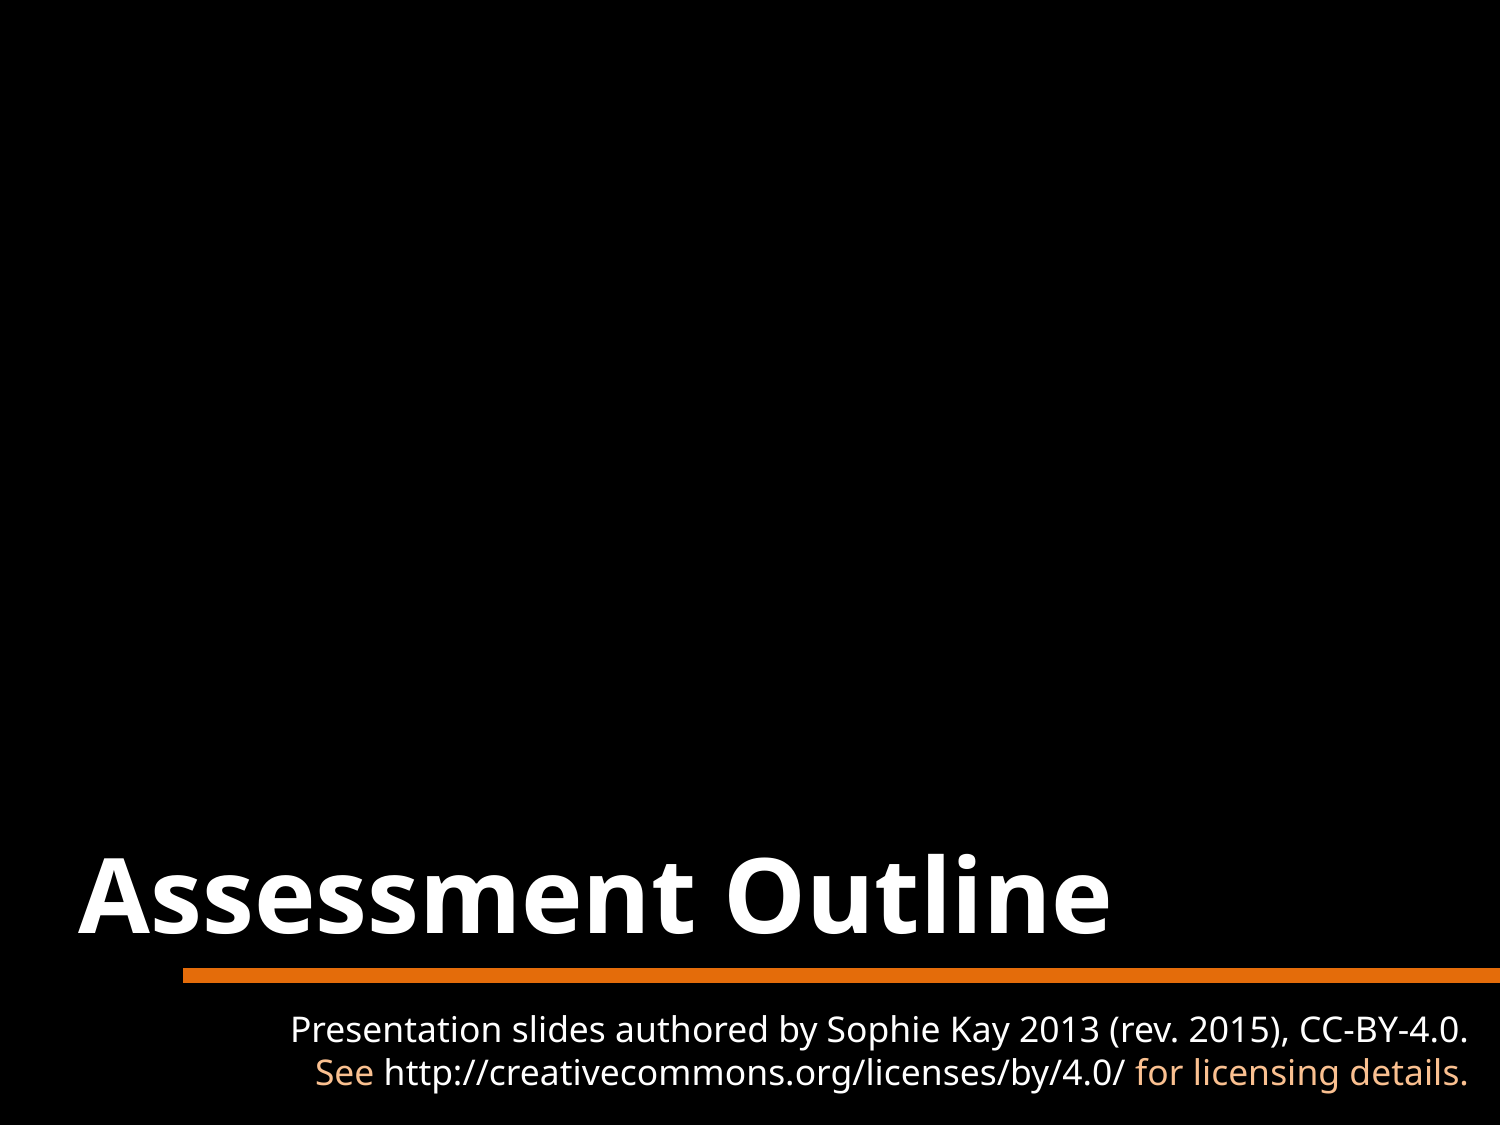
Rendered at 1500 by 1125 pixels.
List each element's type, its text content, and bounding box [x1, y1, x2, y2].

text_box Assessment Outline [63, 822, 1483, 964]
text_box Presentation slides authored by Sophie Kay 2013 (rev. 2015), CC-BY-4.0. See http://creativecommons.org/licenses/by/4.0/ for licensing details. [265, 999, 1495, 1104]
